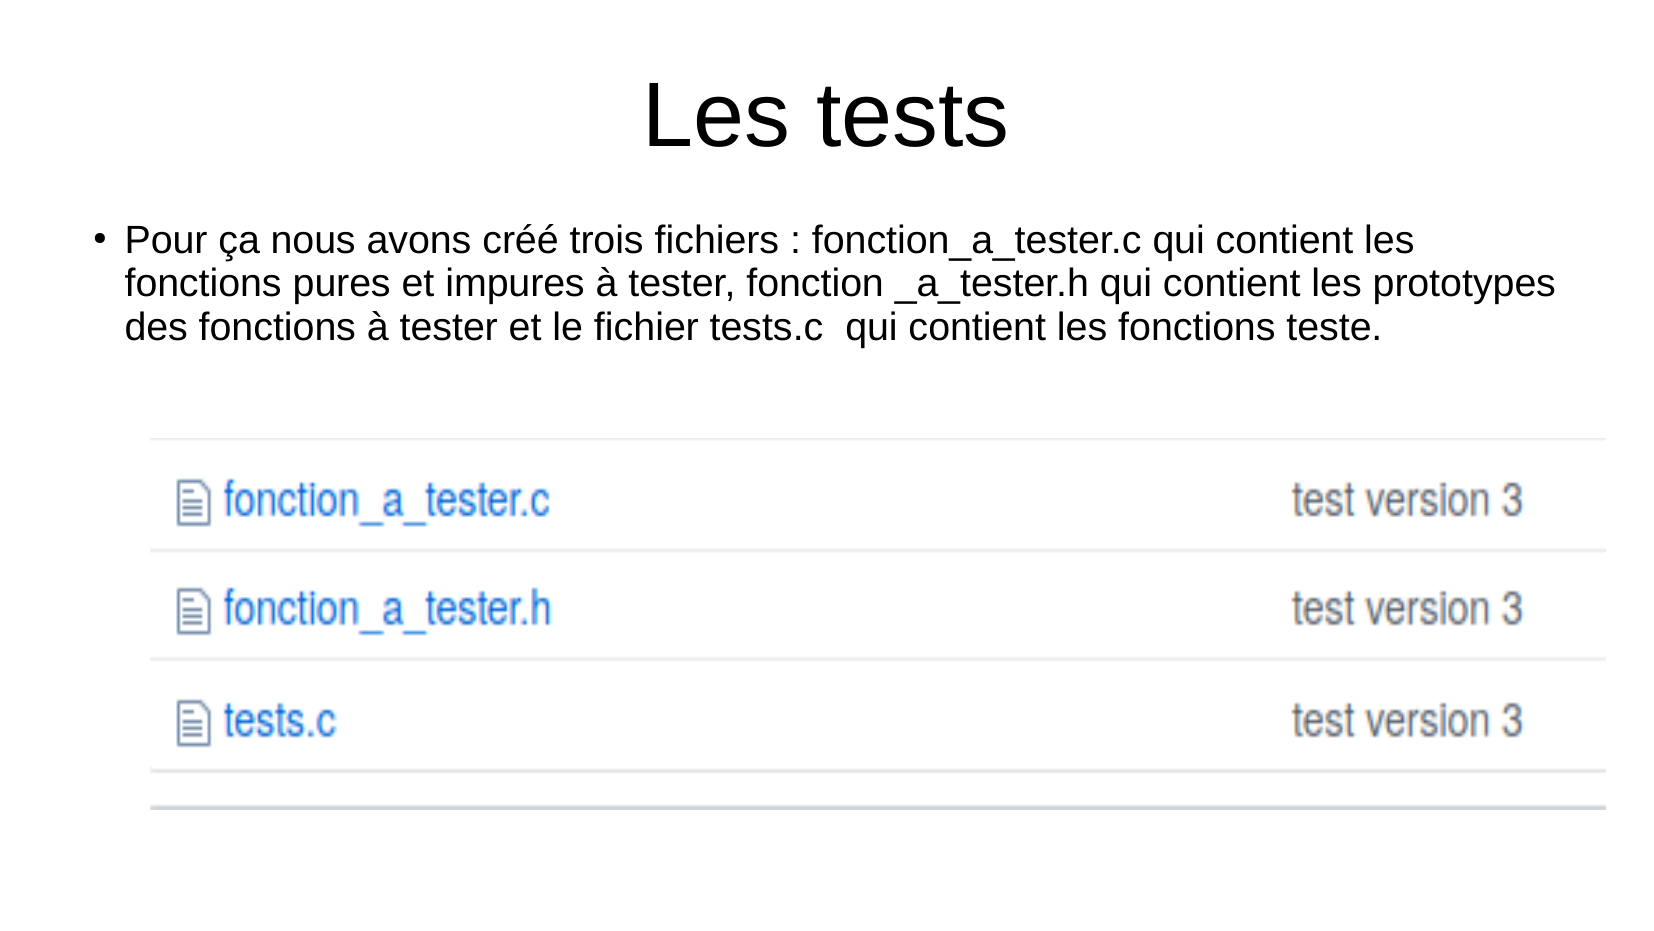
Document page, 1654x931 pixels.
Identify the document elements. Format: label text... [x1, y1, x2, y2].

list Pour ça nous avons créé trois fichiers : fonction_a_tester.c qui contient les fonctions pures et impures à tester, fonction _a_tester.h qui contient les prototypes des fonctions à tester et le fichier tests.c qui contient les fonctions teste. [82, 217, 1571, 391]
title Les tests [82, 37, 1571, 193]
picture [150, 438, 1606, 811]
